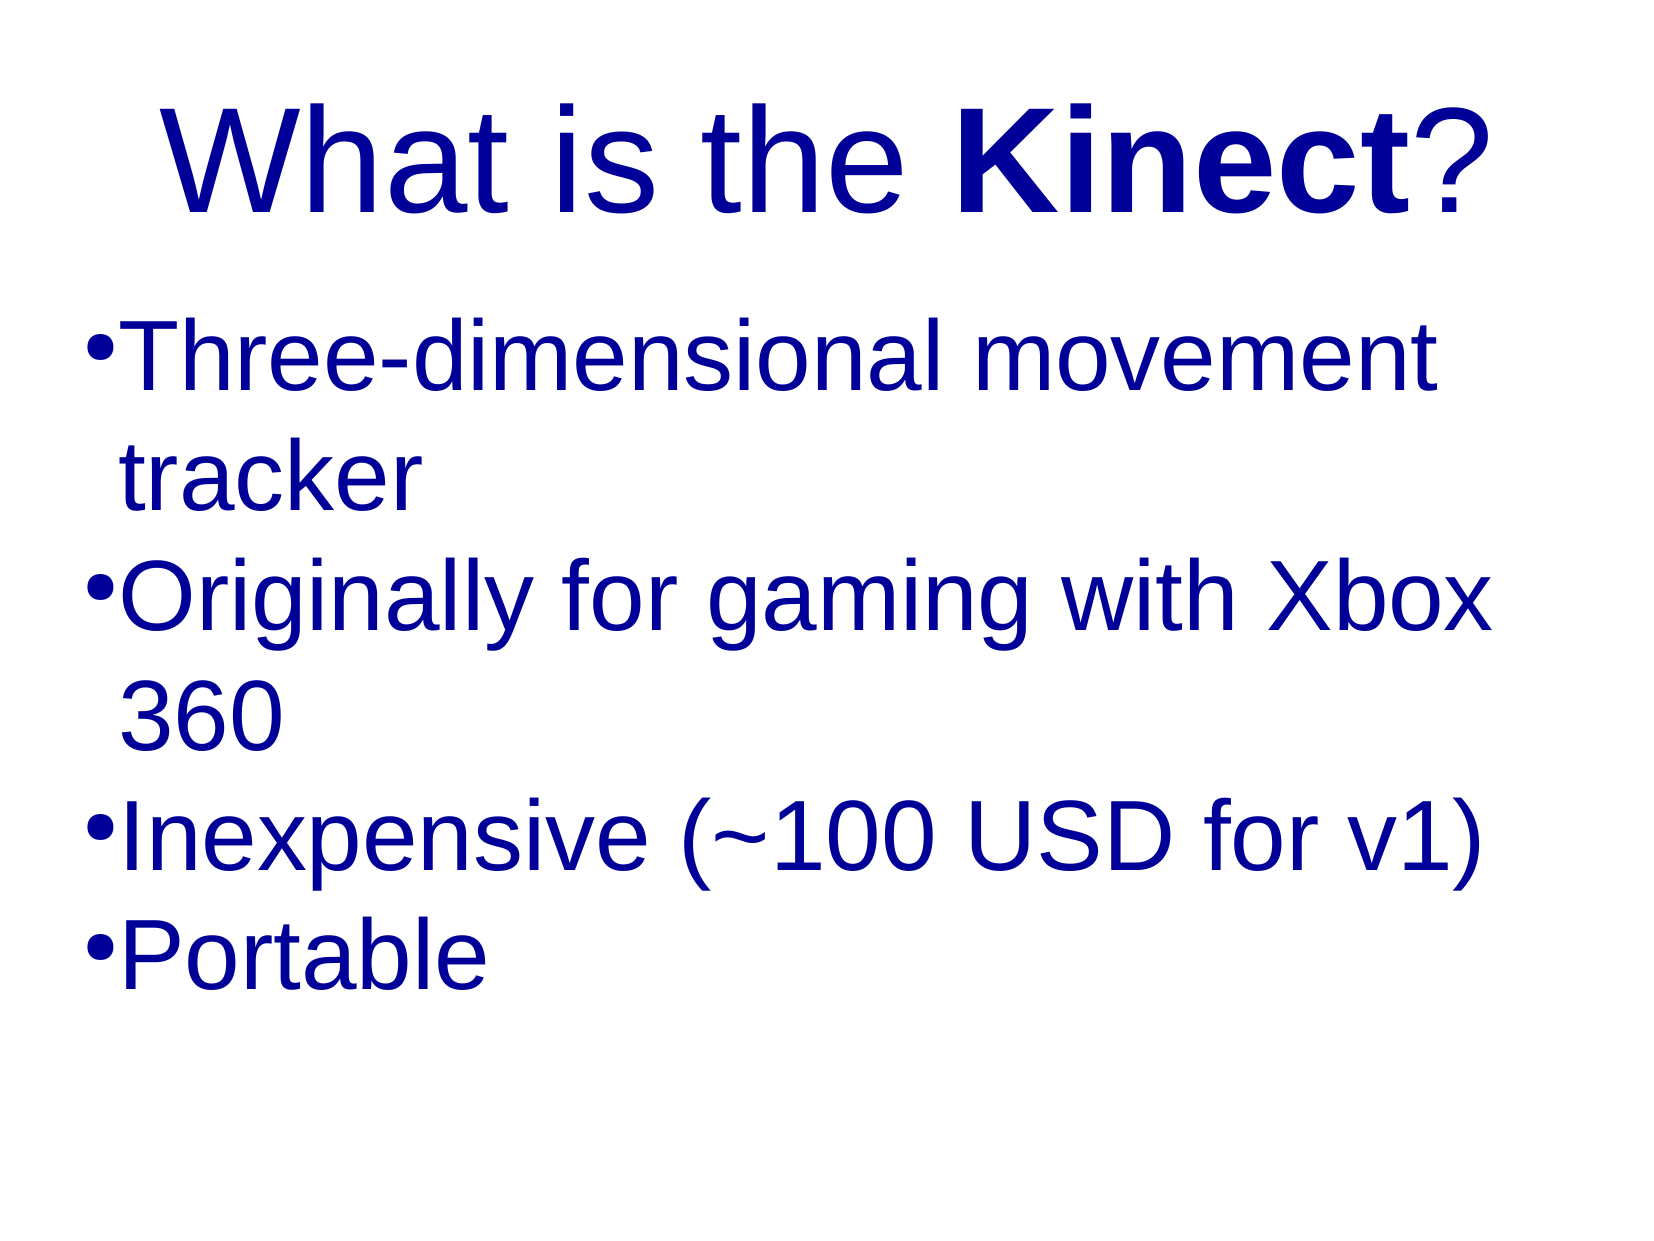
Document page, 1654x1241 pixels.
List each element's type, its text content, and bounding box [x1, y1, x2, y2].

text_box What is the Kinect? [82, 49, 1571, 257]
text_box Three-dimensional movement tracker Originally for gaming with Xbox 360 Inexpensive (~100 USD for v1) Portable [82, 290, 1571, 1010]
